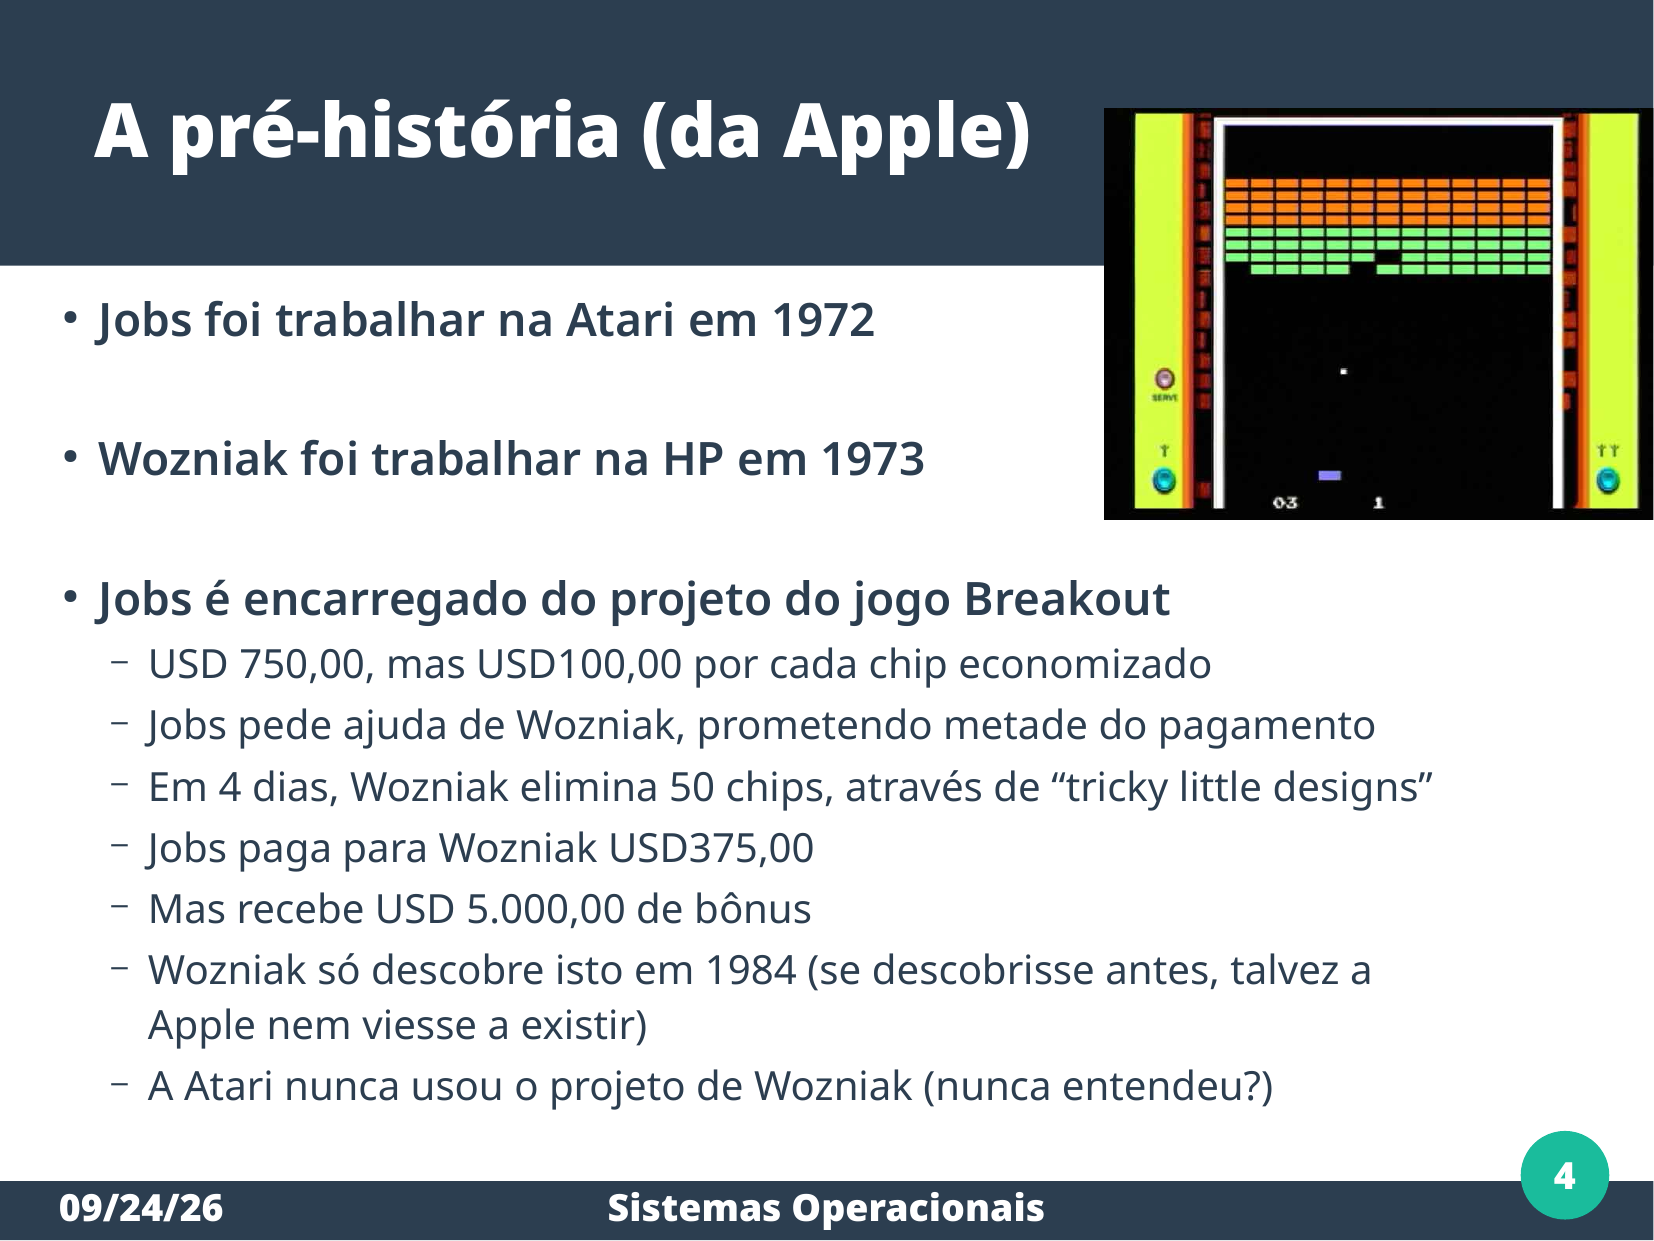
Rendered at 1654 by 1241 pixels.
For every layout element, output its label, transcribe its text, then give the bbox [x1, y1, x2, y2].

title A pré-história (da Apple) [59, 49, 1595, 207]
picture [1104, 108, 1654, 520]
list Jobs foi trabalhar na Atari em 1972 Wozniak foi trabalhar na HP em 1973 Jobs é encarregado do projeto do jogo Breakout USD 750,00, mas USD100,00 por cada chip economizado Jobs pede ajuda de Wozniak, prometendo metade do pagamento Em 4 dias, Wozniak elimina 50 chips, através de “tricky little designs” Jobs paga para Wozniak USD375,00 Mas recebe USD 5.000,00 de bônus Wozniak só descobre isto em 1984 (se descobrisse antes, talvez a Apple nem viesse a existir) A Atari nunca usou o projeto de Wozniak (nunca entendeu?) [35, 279, 1485, 1132]
